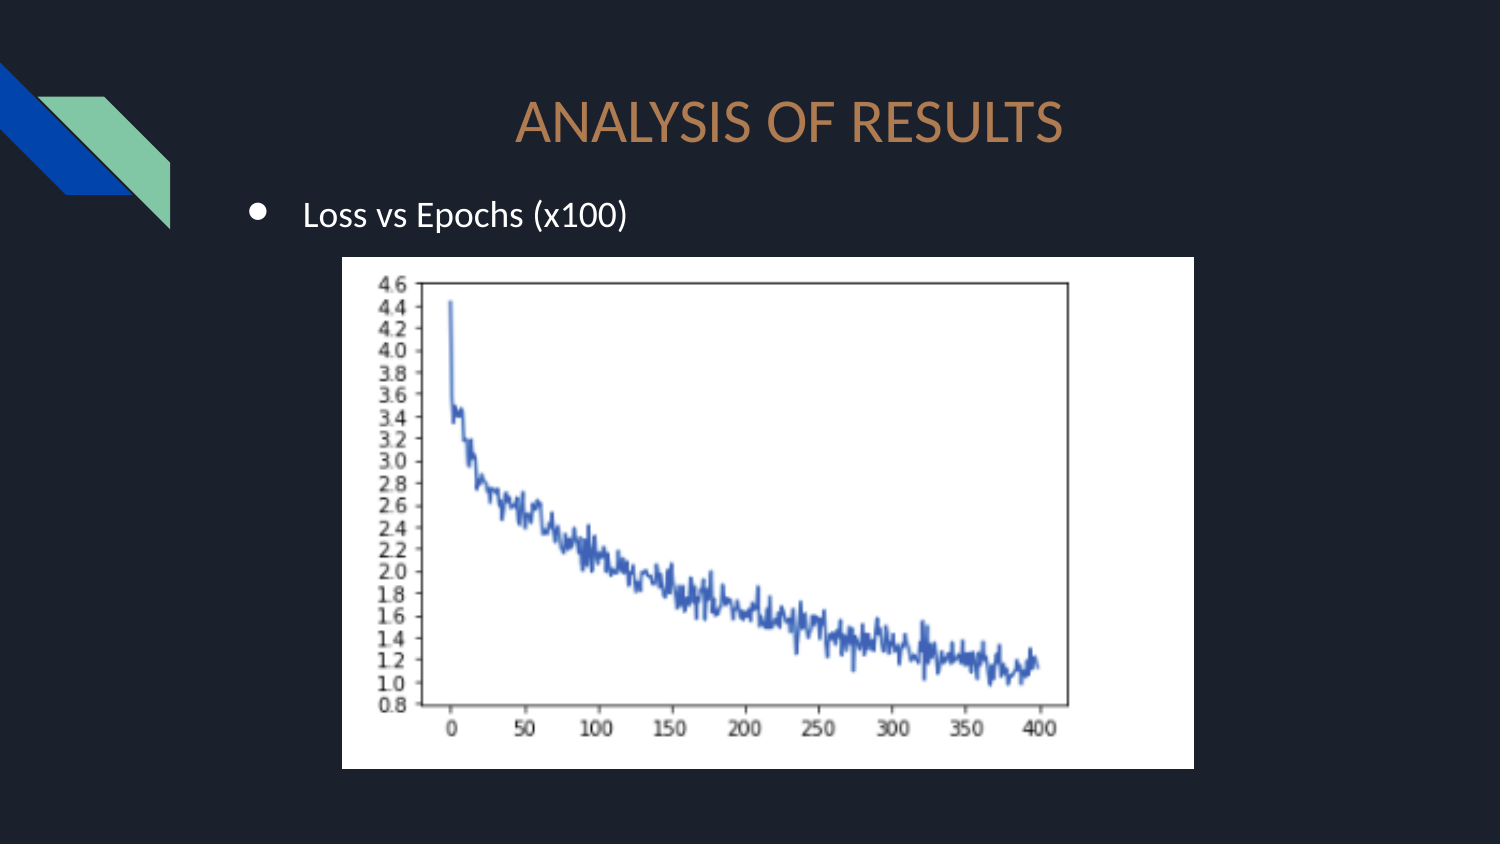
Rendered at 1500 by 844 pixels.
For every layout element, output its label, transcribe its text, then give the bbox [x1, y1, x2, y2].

title ANALYSIS OF RESULTS [212, 64, 1368, 161]
picture [342, 257, 1194, 769]
list Loss vs Epochs (x100) [212, 175, 1427, 796]
